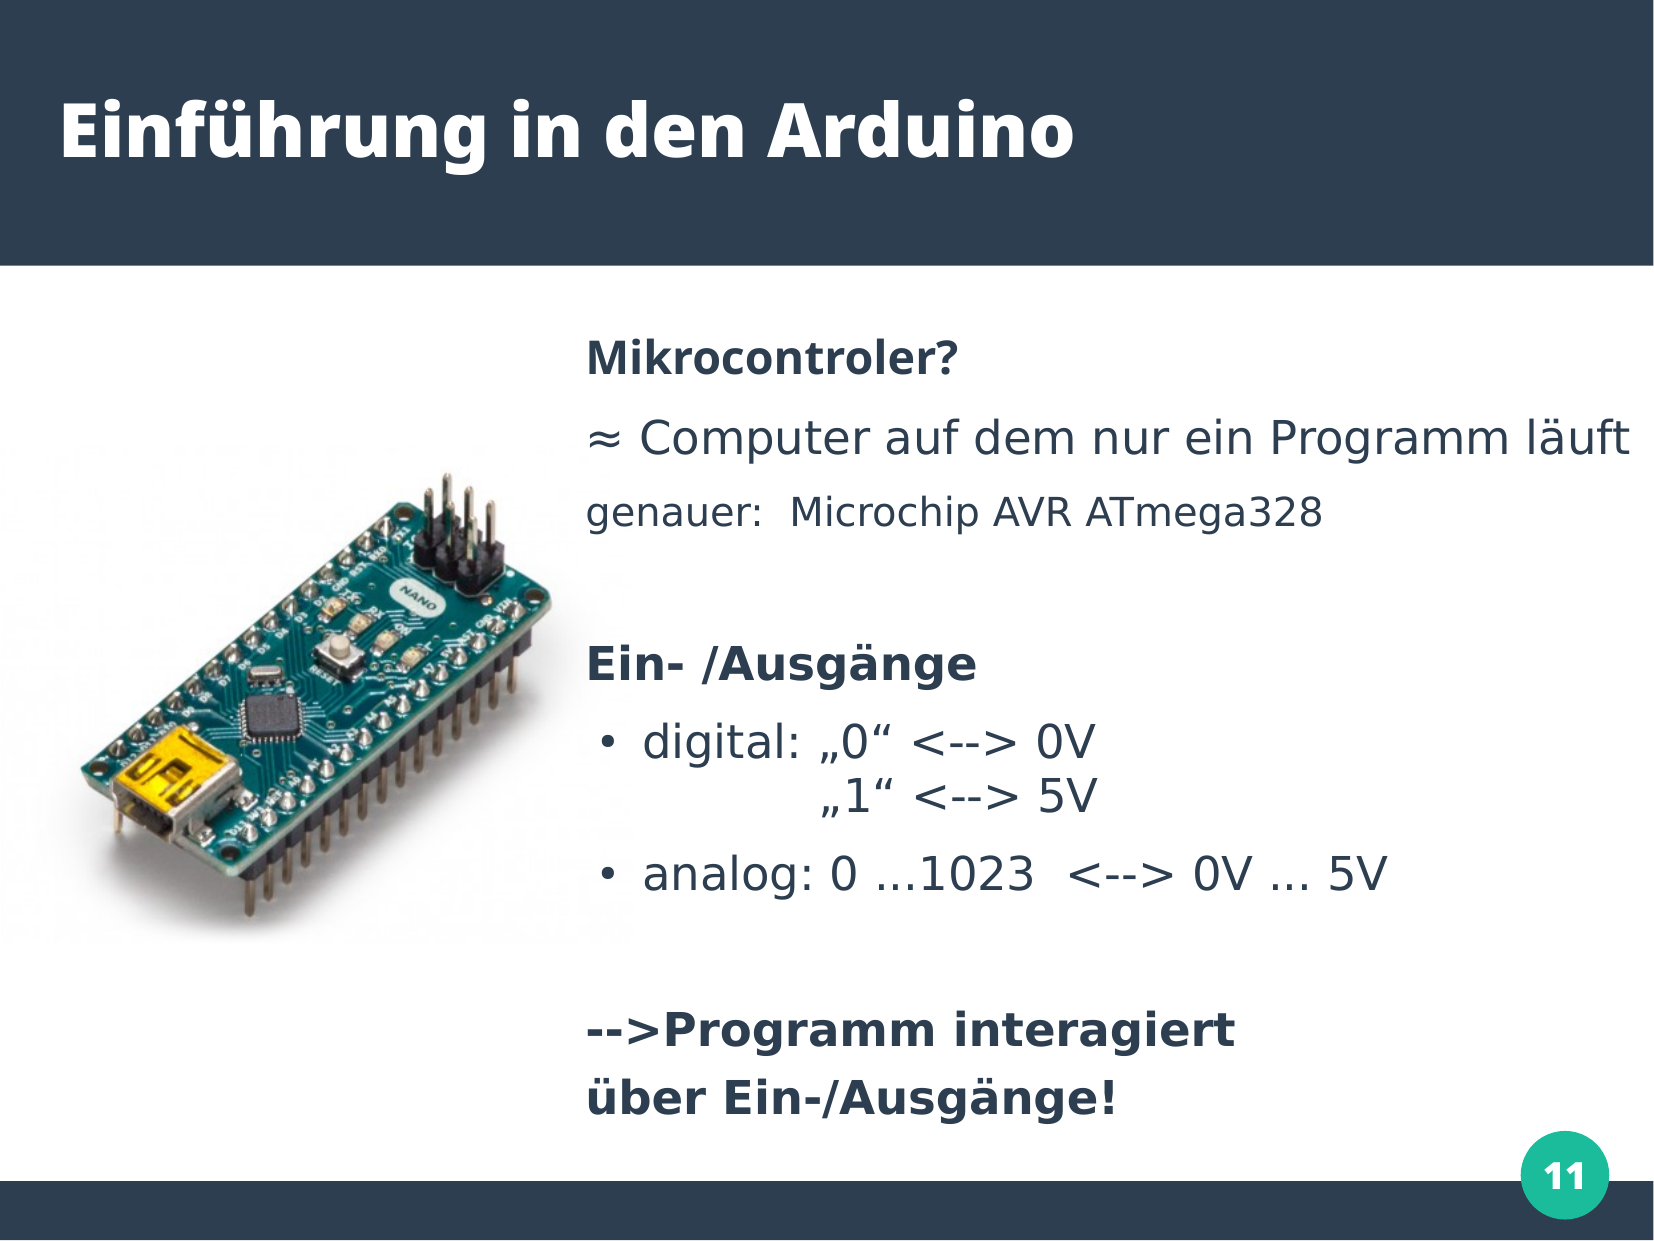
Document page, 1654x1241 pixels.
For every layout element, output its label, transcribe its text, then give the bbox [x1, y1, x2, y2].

list Mikrocontroler? ≈ Computer auf dem nur ein Programm läuft genauer: Microchip AVR ATmega328 Ein- /Ausgänge digital: „0“ <--> 0V „1“ <--> 5V analog: 0 ...1023 <--> 0V ... 5V -->Programm interagiert über Ein-/Ausgänge! [585, 324, 1636, 1152]
picture [0, 446, 585, 946]
title Einführung in den Arduino [59, 49, 1595, 207]
